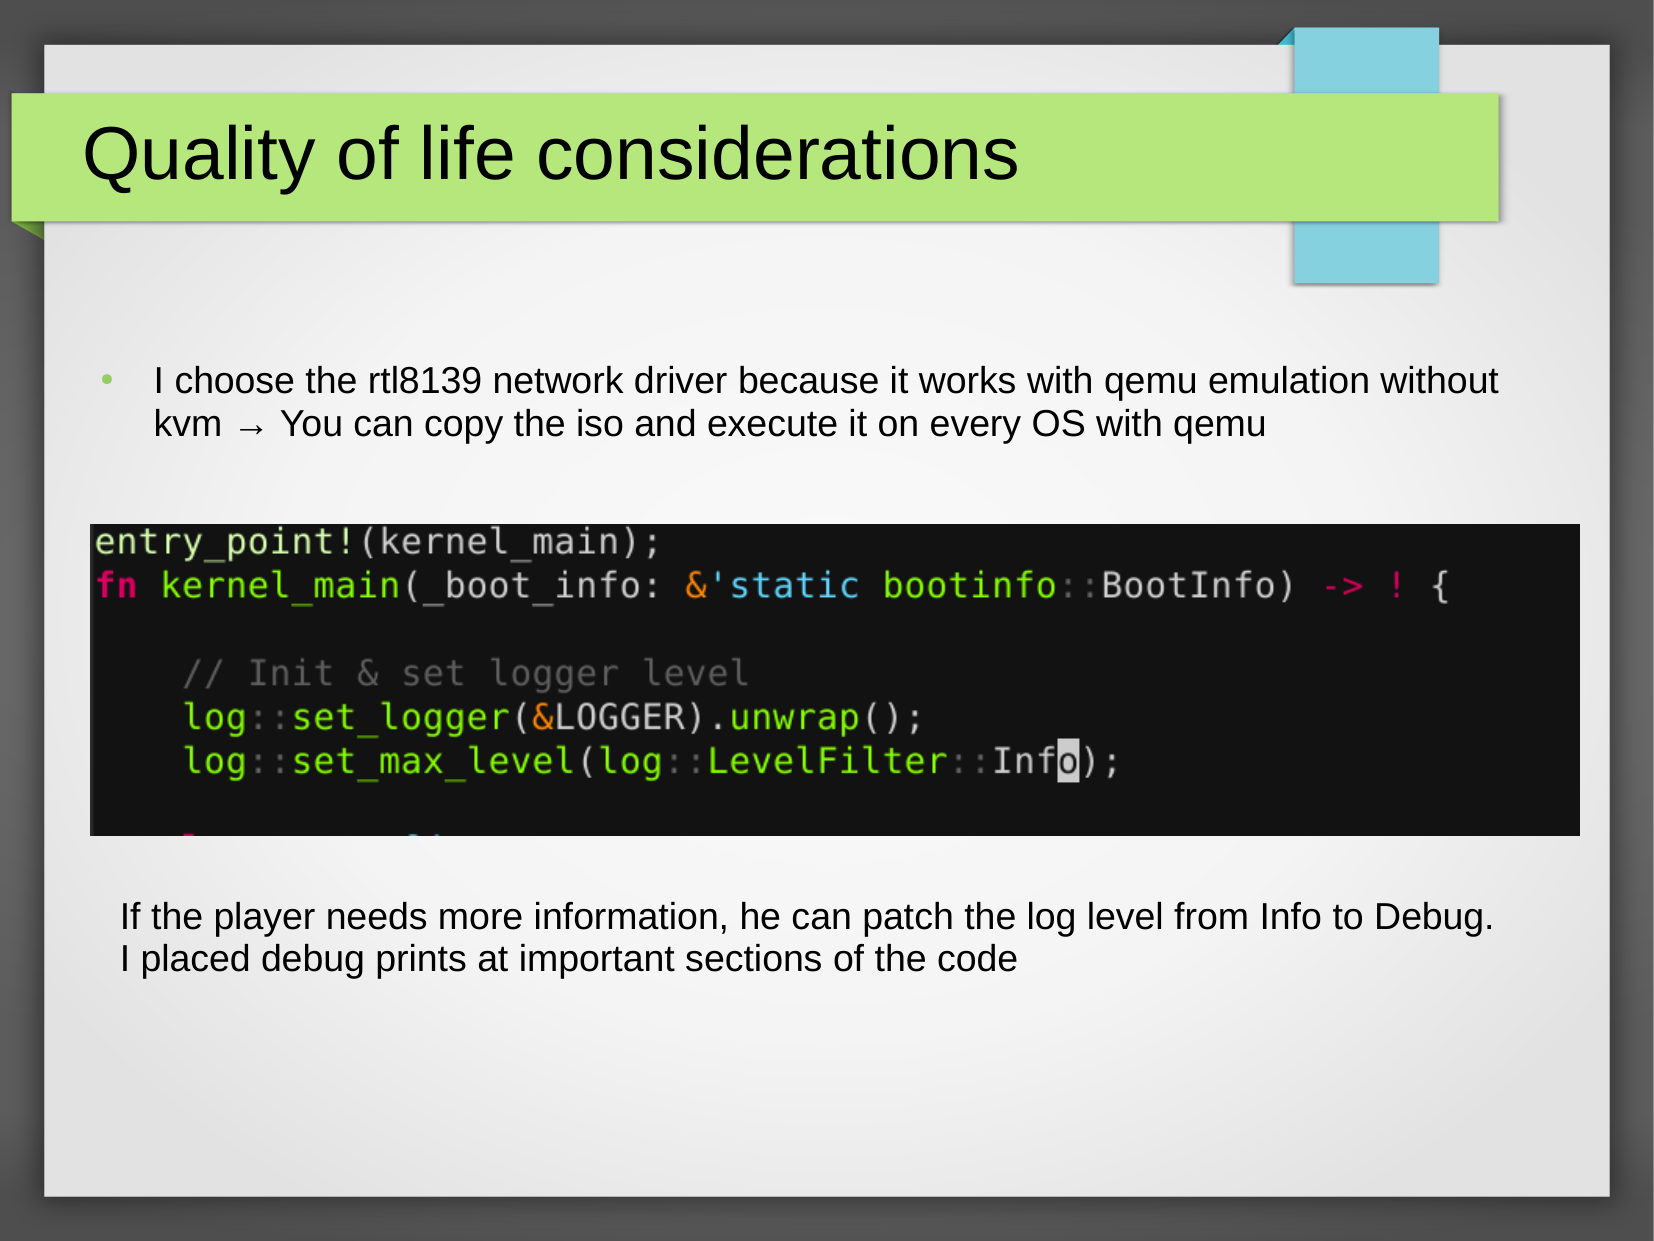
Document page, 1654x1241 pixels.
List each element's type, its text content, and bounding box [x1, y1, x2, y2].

list I choose the rtl8139 network driver because it works with qemu emulation without kvm → You can copy the iso and execute it on every OS with qemu [82, 360, 1571, 481]
title Quality of life considerations [82, 94, 1264, 213]
text_box If the player needs more information, he can patch the log level from Info to Debug. I placed debug prints at important sections of the code [105, 888, 1522, 987]
picture [0, 0, 1654, 1241]
